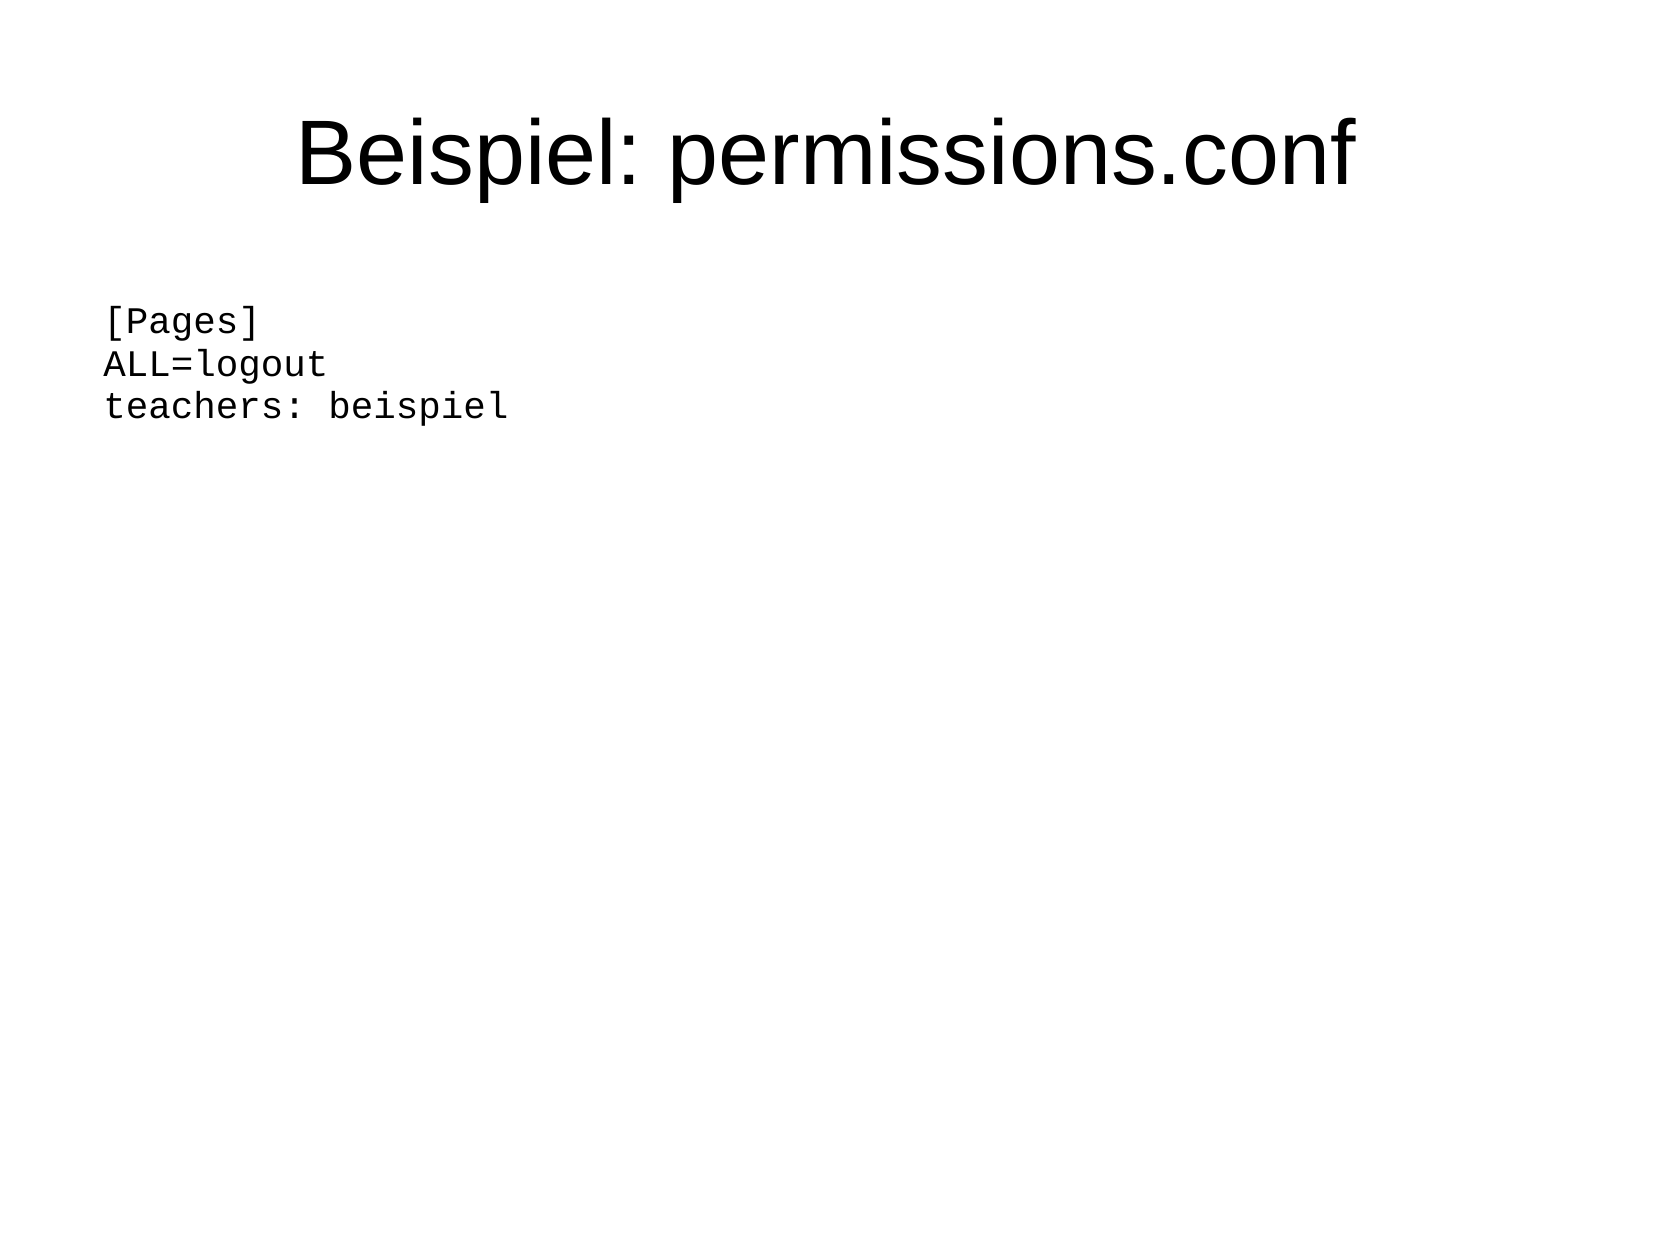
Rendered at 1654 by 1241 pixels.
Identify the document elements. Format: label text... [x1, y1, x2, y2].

text_box [Pages] ALL=logout teachers: beispiel [88, 295, 1565, 438]
title Beispiel: permissions.conf [82, 49, 1571, 257]
